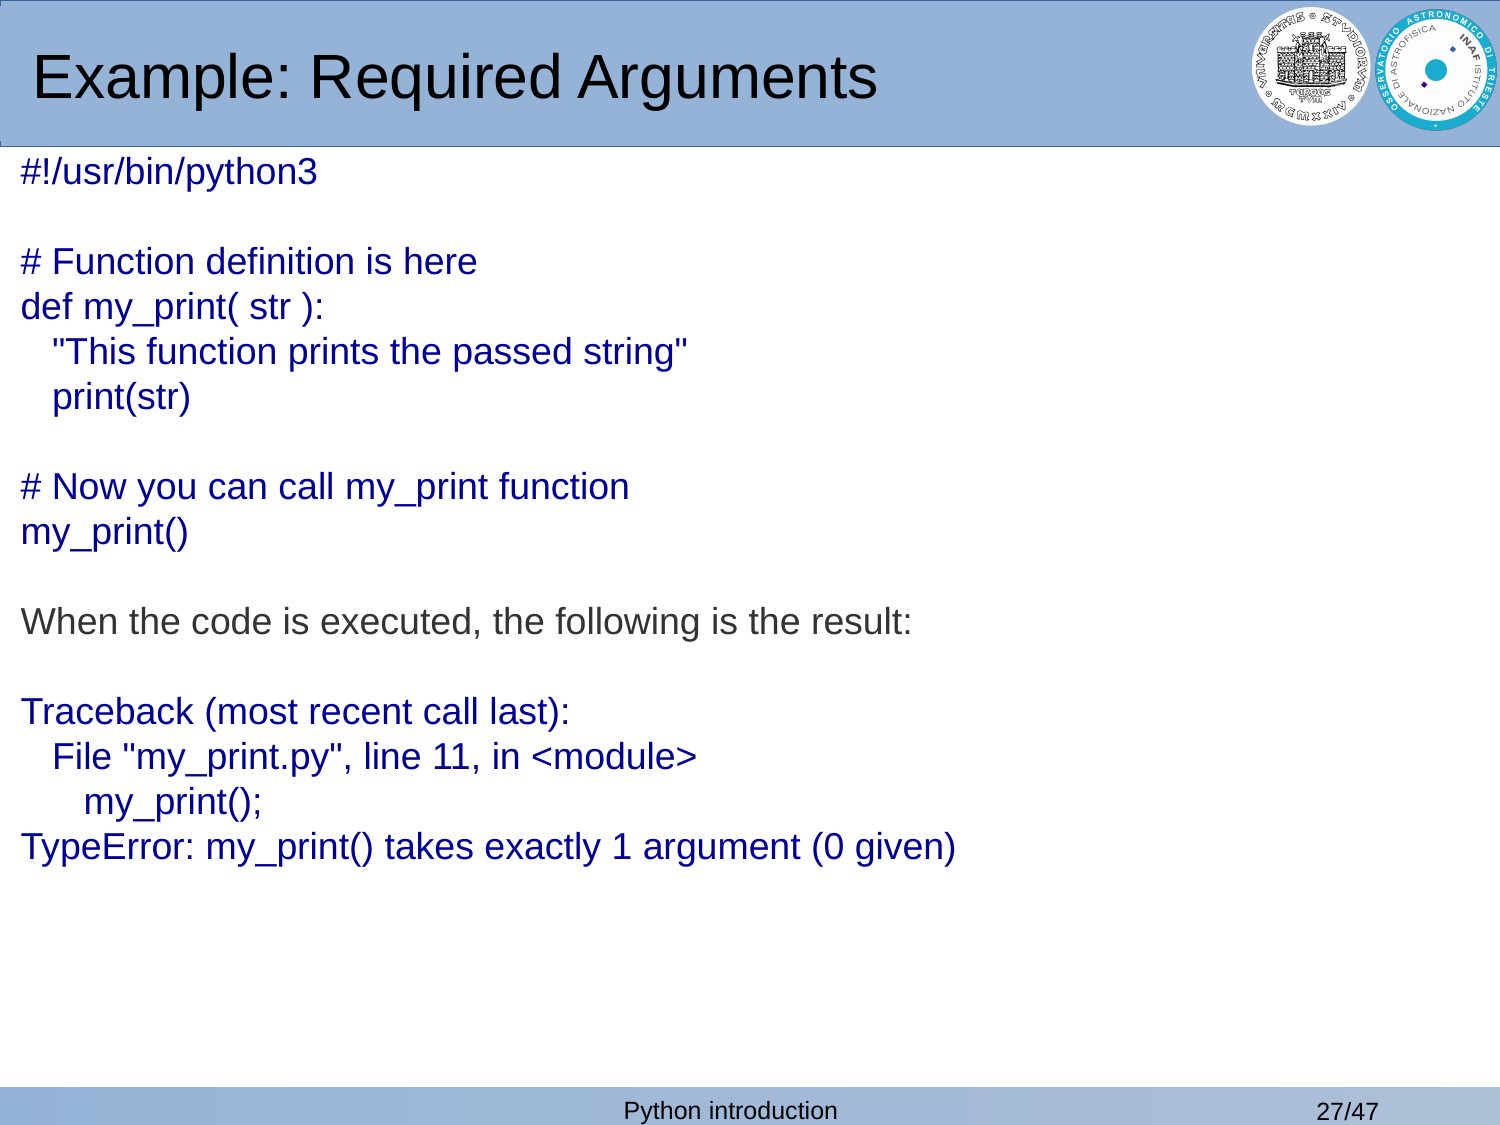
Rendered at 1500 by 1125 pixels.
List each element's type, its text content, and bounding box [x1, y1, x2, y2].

list #!/usr/bin/python3 # Function definition is here def my_print( str ): "This function prints the passed string" print(str) # Now you can call my_print function my_print() When the code is executed, the following is the result: Traceback (most recent call last): File "my_print.py", line 11, in <module> my_print(); TypeError: my_print() takes exactly 1 argument (0 given) [5, 138, 1500, 1075]
text_box Example: Required Arguments [0, 5, 1243, 141]
picture [1252, 0, 1500, 138]
